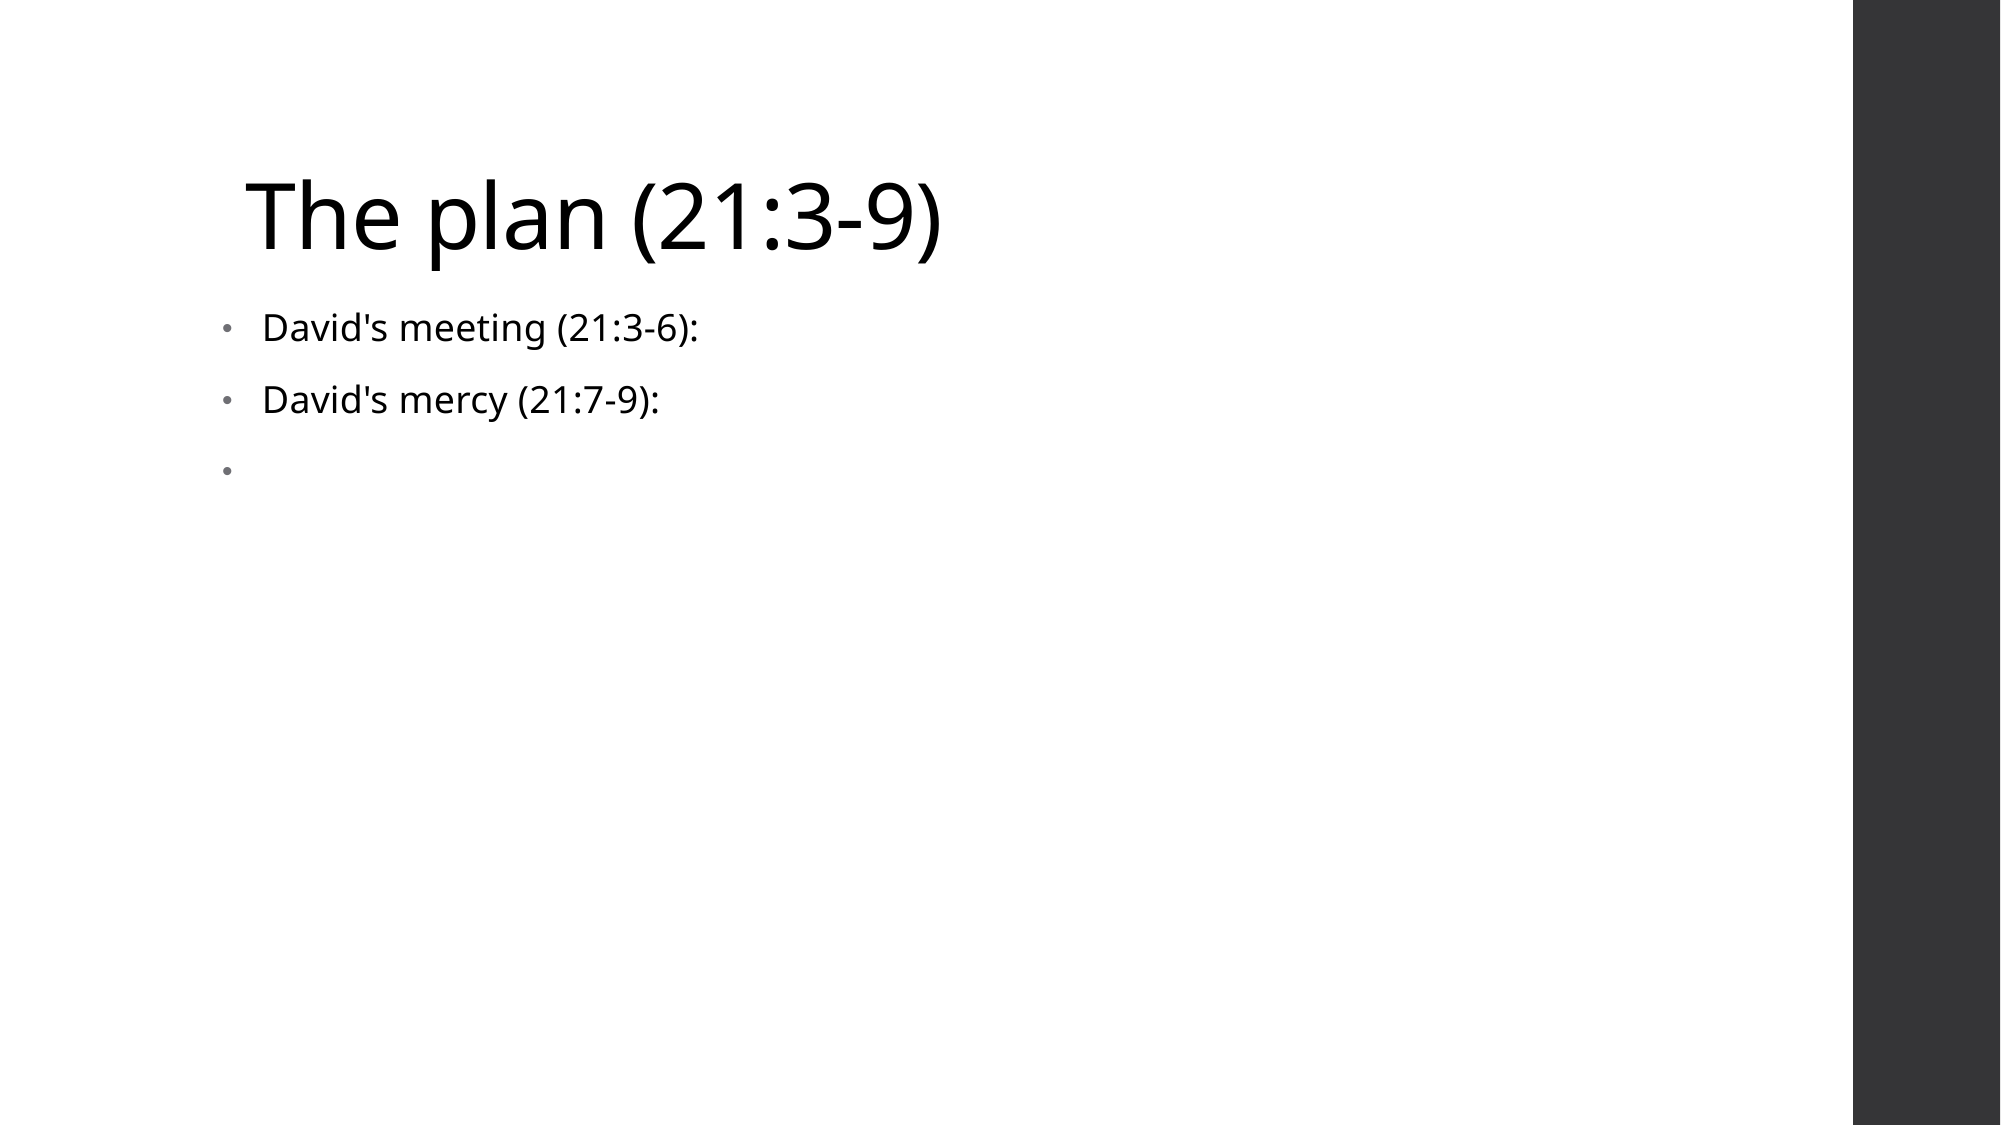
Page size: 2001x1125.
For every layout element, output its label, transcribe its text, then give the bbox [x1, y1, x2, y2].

list David's meeting (21:3-6): David's mercy (21:7-9): [206, 299, 1617, 1014]
title The plan (21:3-9) [206, 60, 1797, 278]
